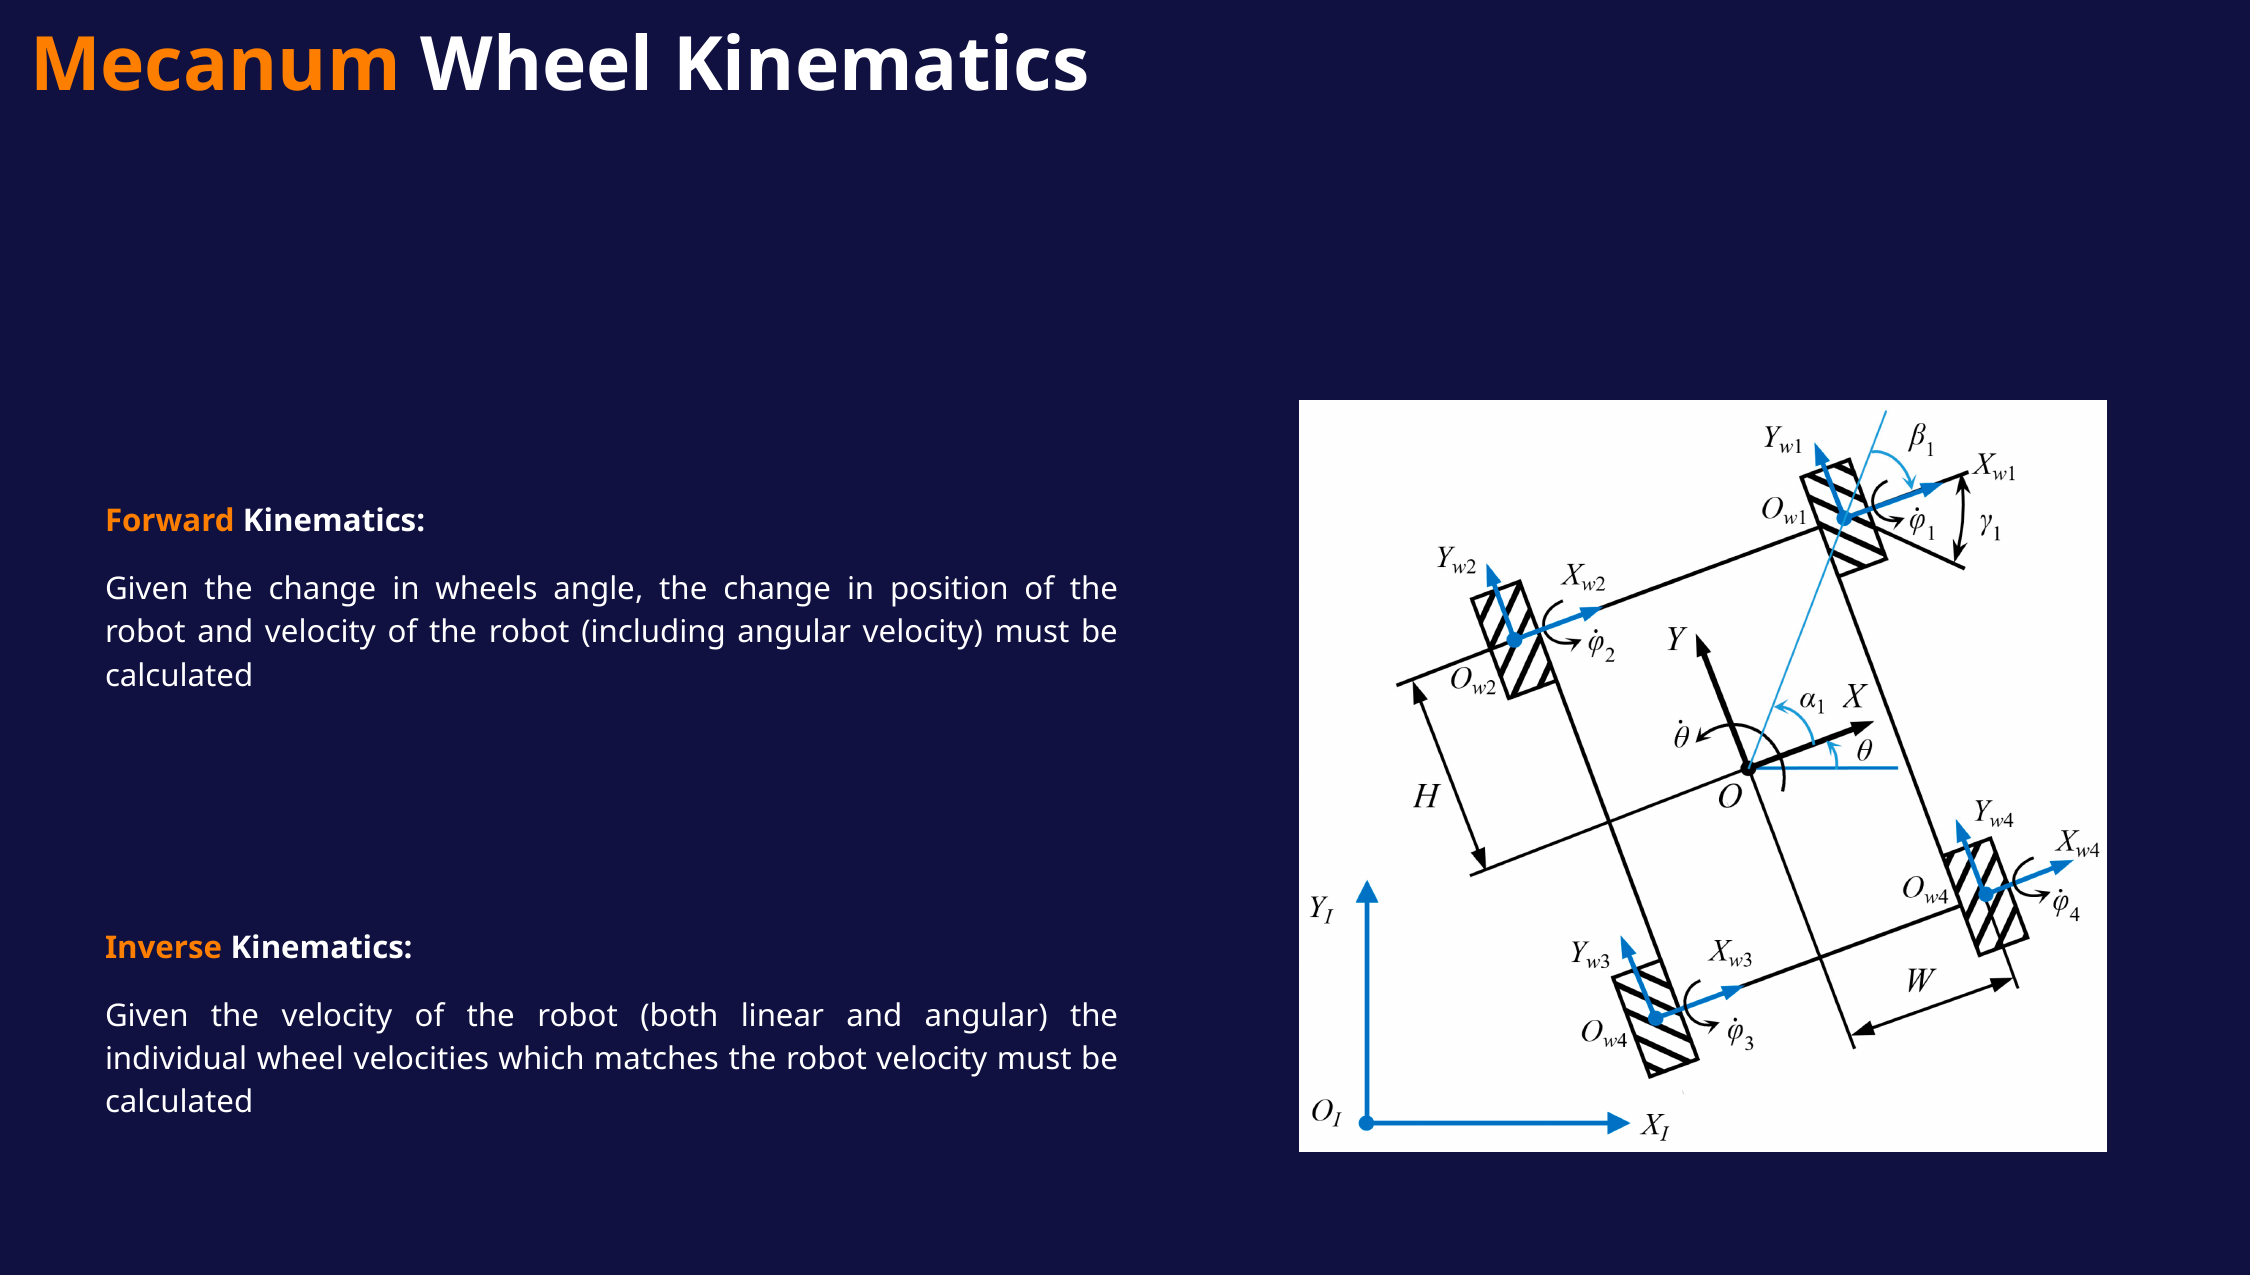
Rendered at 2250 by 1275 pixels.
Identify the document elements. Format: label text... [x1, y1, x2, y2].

text_box Forward Kinematics: Given the change in wheels angle, the change in position of the robot and velocity of the robot (including angular velocity) must be calculated Inverse Kinematics: Given the velocity of the robot (both linear and angular) the individual wheel velocities which matches the robot velocity must be calculated [90, 479, 1135, 1268]
title Mecanum Wheel Kinematics [15, 0, 1933, 248]
picture [1299, 400, 2107, 1152]
